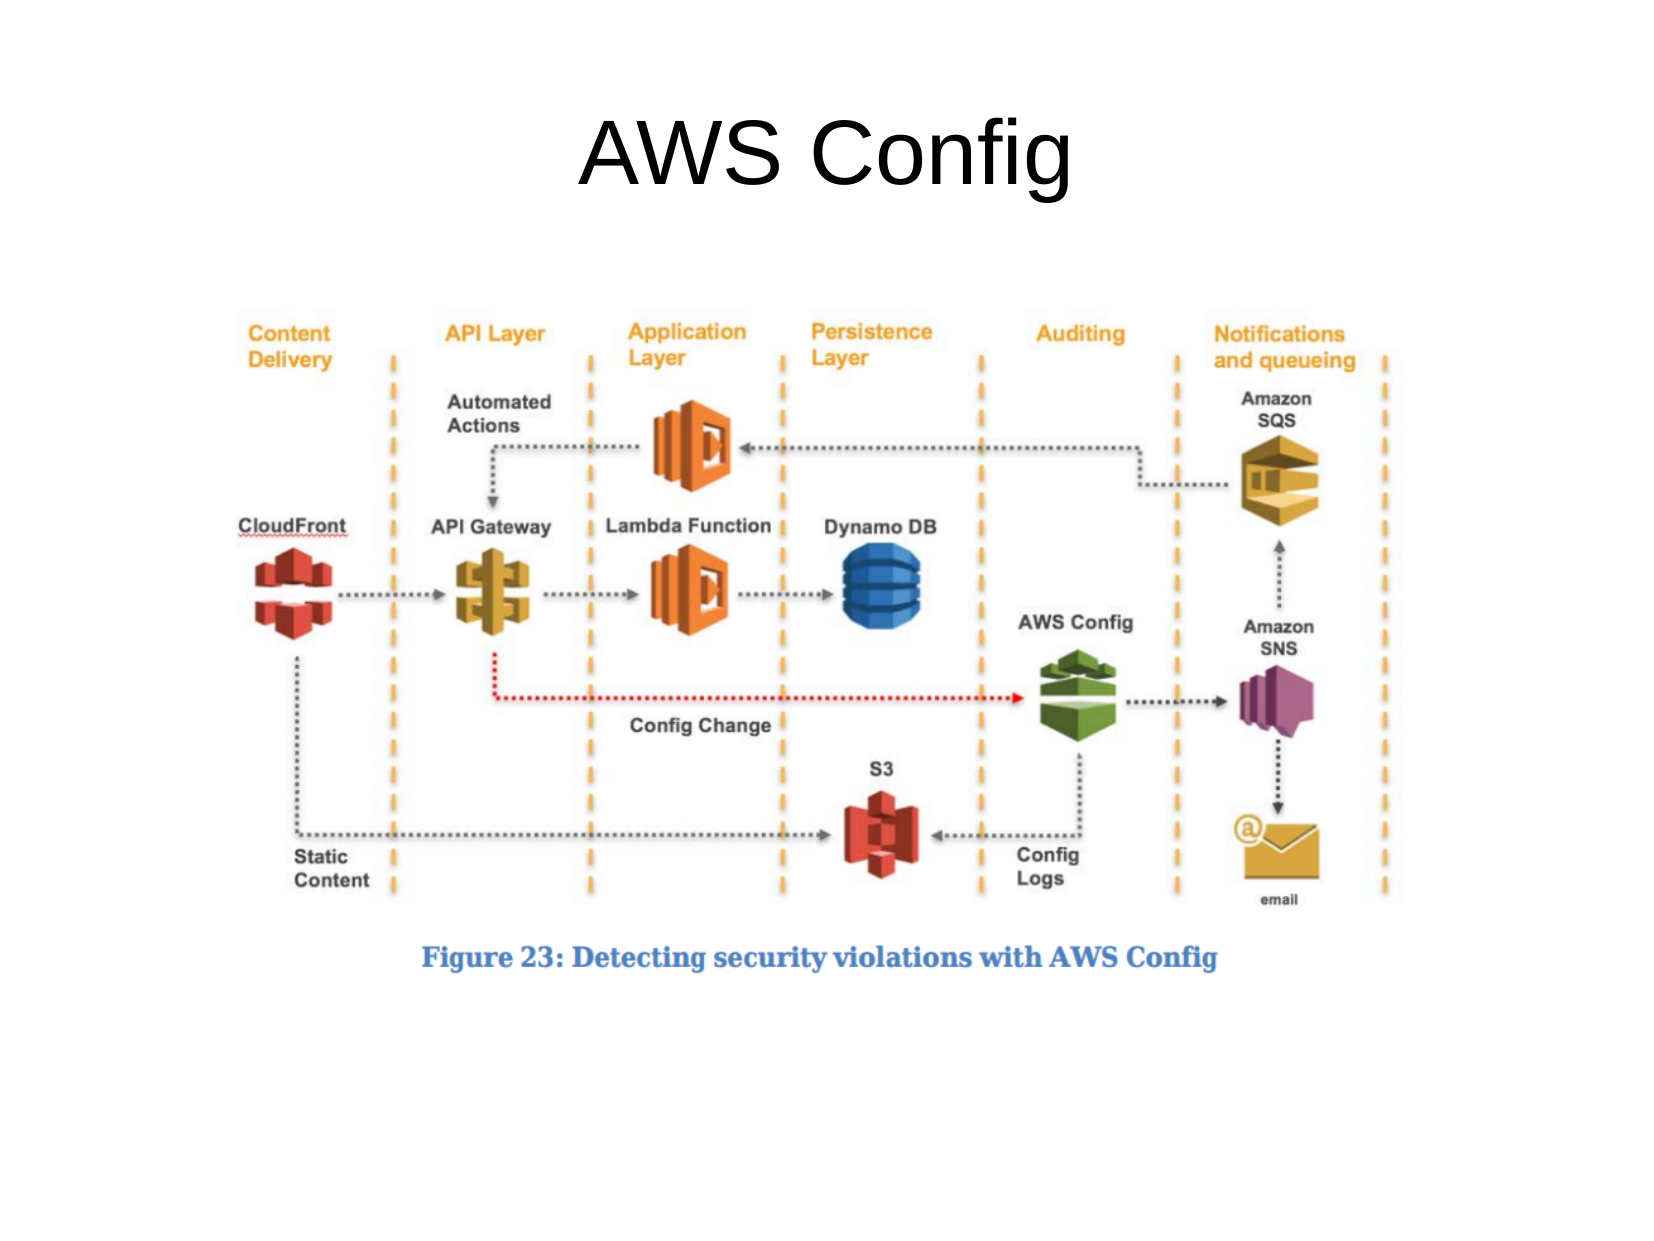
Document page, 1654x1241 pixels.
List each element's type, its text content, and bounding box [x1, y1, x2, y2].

title AWS Config [82, 49, 1571, 257]
picture [224, 290, 1429, 1010]
